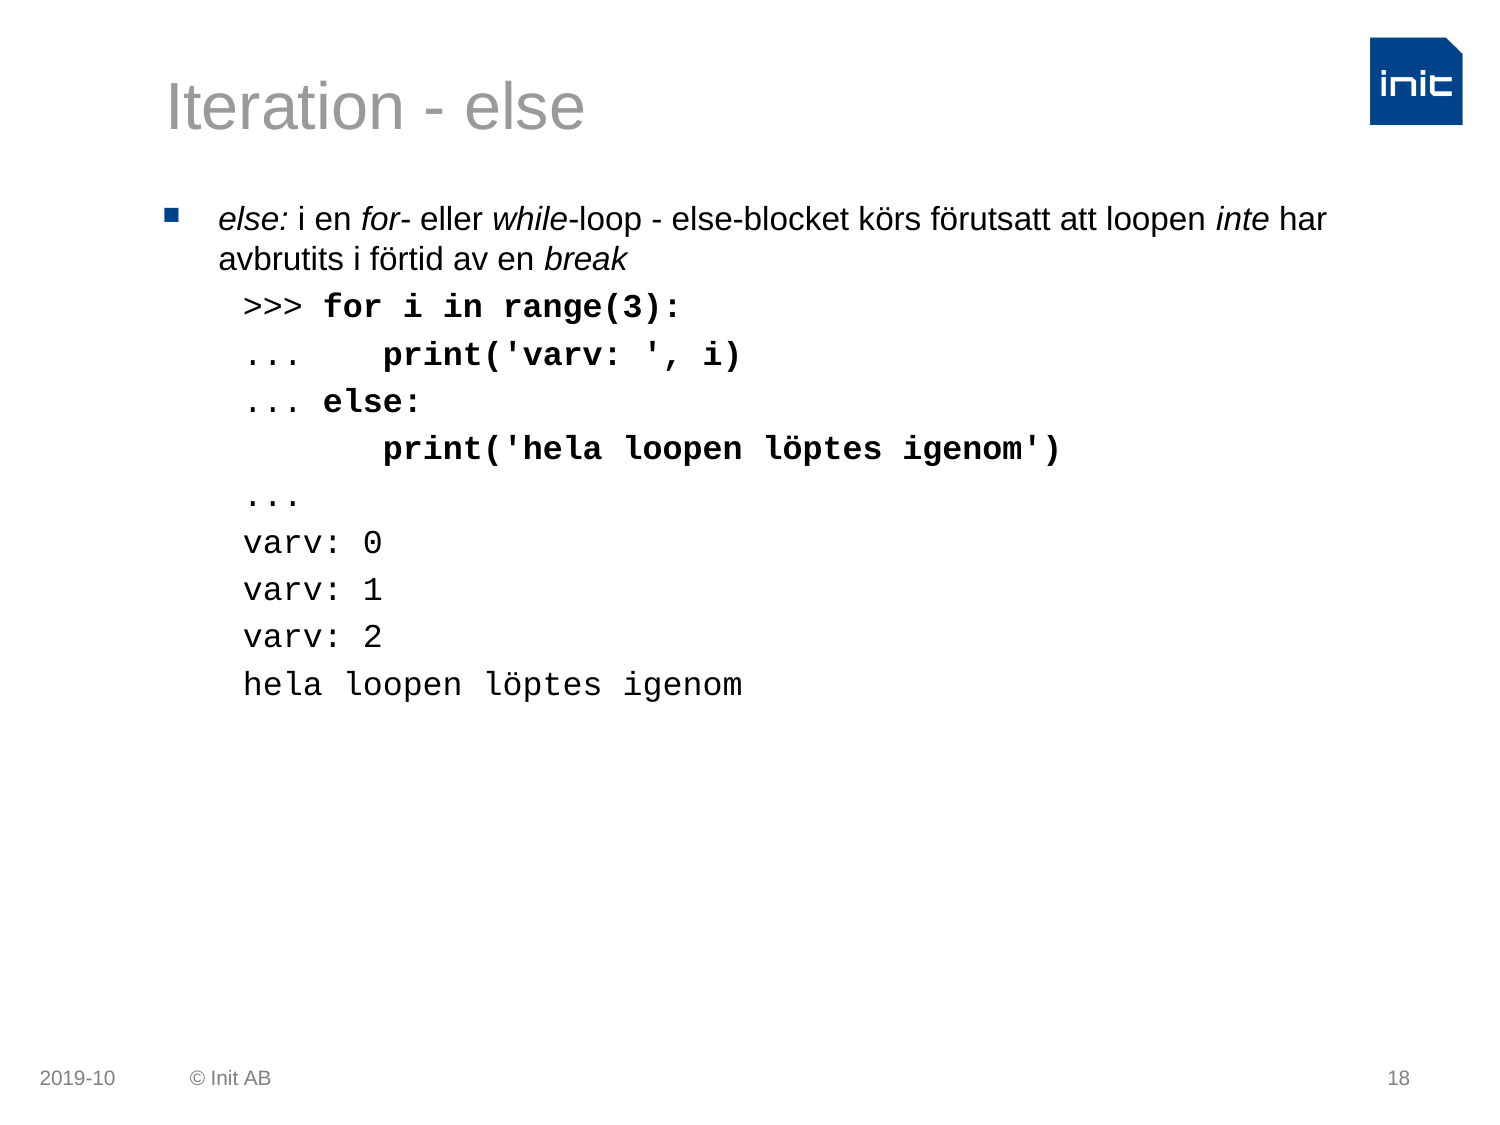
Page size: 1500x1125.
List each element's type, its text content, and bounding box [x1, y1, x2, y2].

picture [1370, 37, 1463, 125]
text_box 2019-10 [24, 1037, 151, 1098]
text_box else: i en for- eller while-loop - else-blocket körs förutsatt att loopen inte har avbrutits i förtid av en break >>> for i in range(3): ... print('varv: ', i) ... else: print('hela loopen löptes igenom') ... varv: 0 varv: 1 varv: 2 hela loopen löptes igenom [150, 189, 1351, 963]
text_box <nummer> [1350, 1037, 1426, 1098]
text_box Iteration - else [150, 0, 1351, 151]
text_box © Init AB [174, 1037, 1326, 1098]
